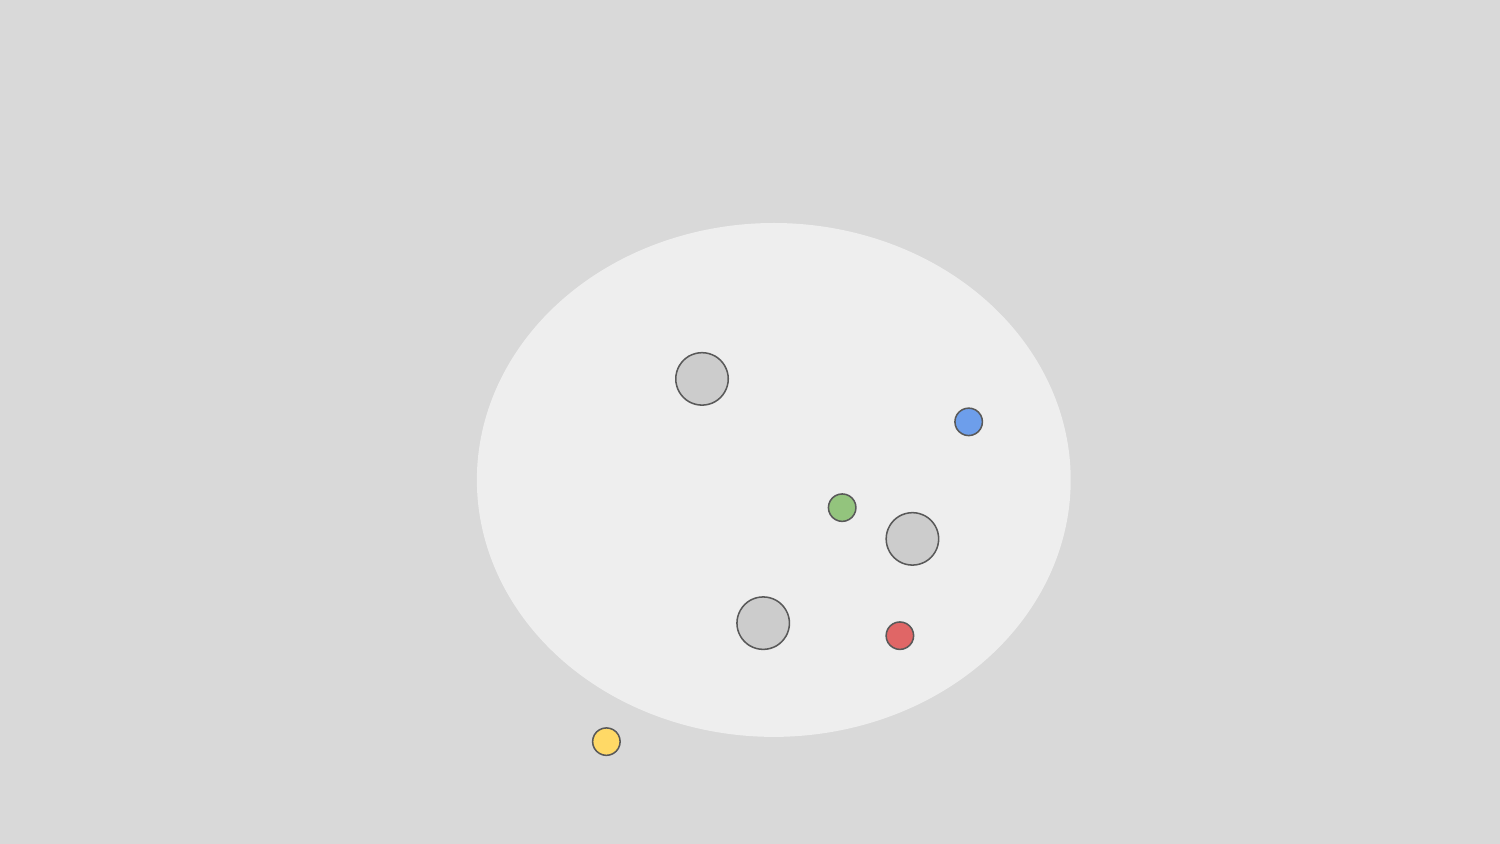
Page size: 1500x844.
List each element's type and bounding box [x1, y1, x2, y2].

text_box [476, 222, 1071, 737]
text_box [592, 727, 621, 756]
